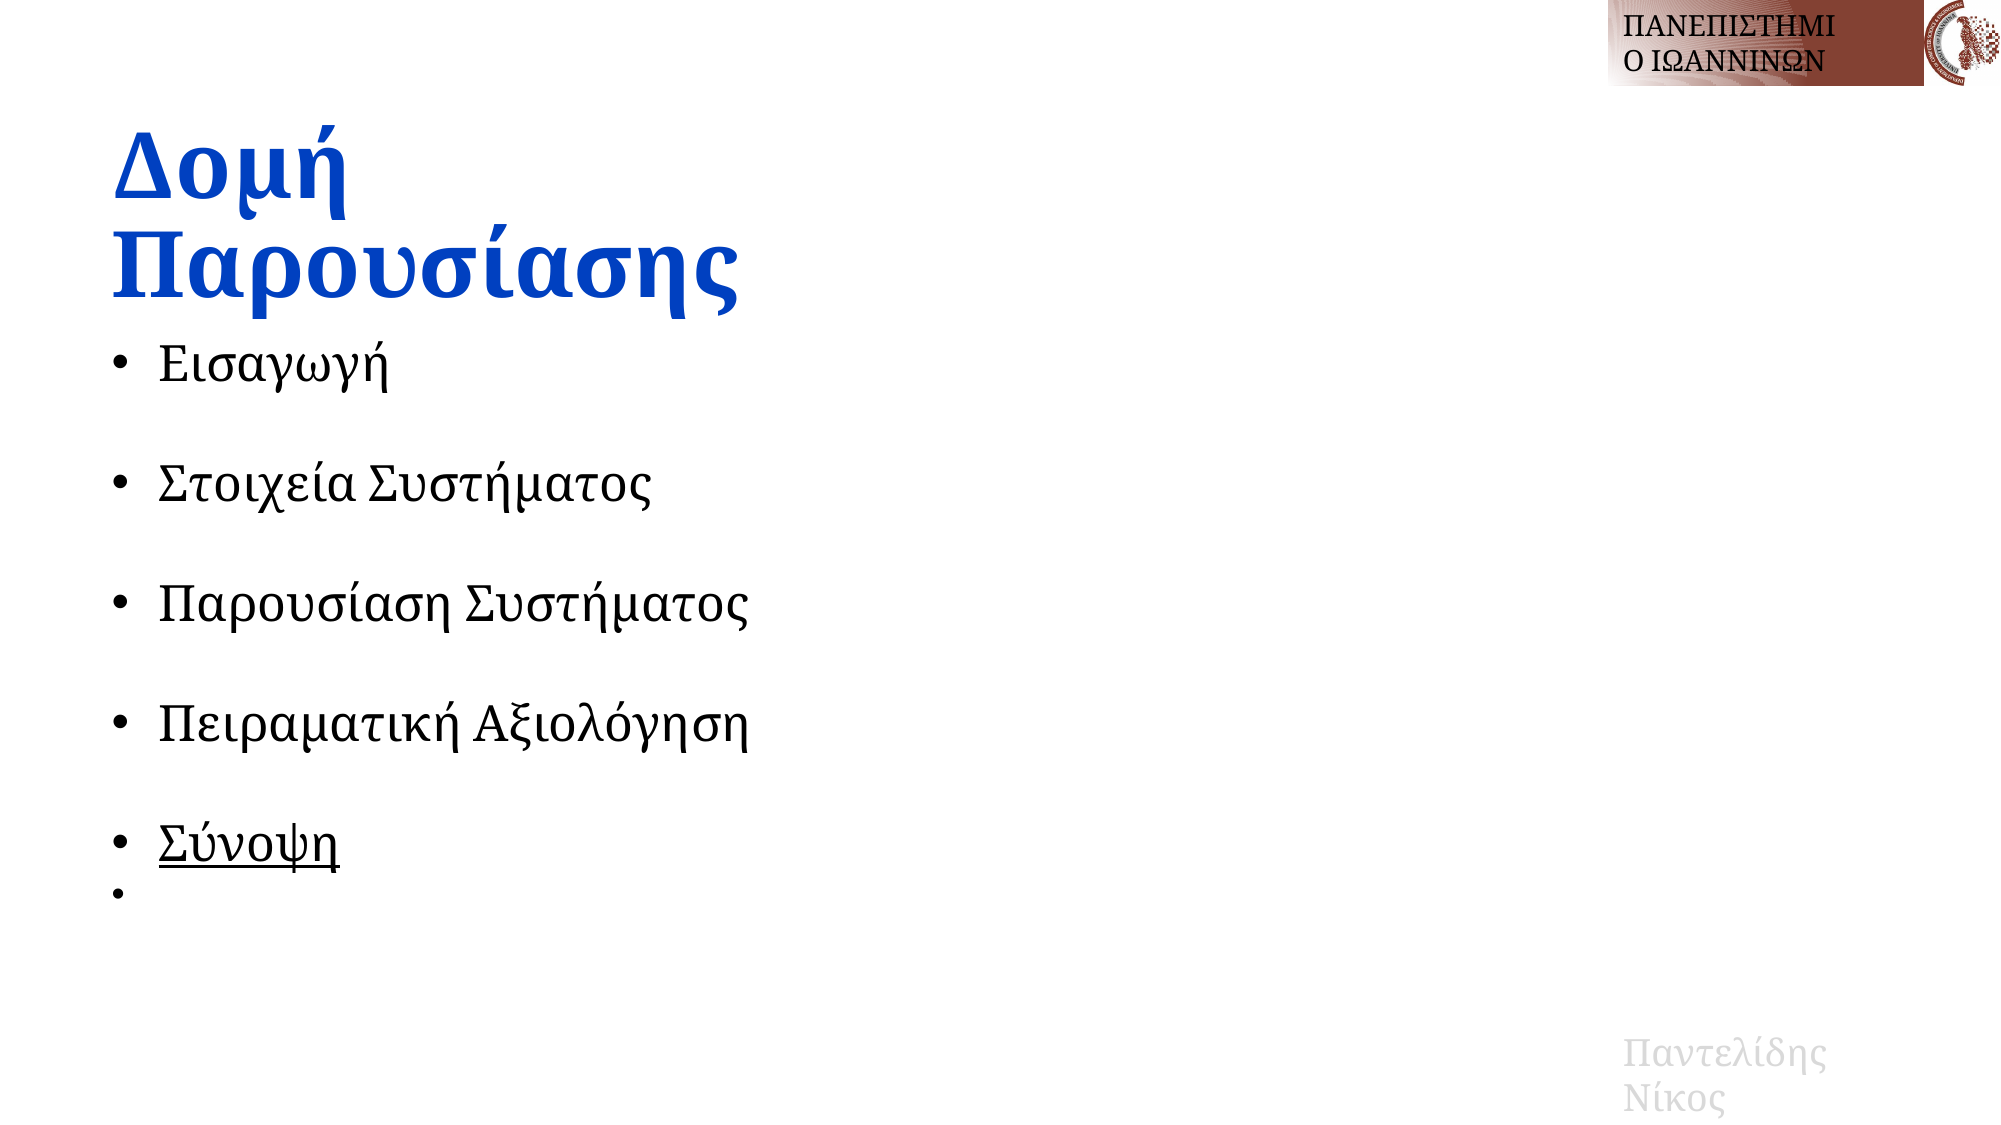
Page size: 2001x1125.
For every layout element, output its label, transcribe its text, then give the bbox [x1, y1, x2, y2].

title Δομή Παρουσίασης [96, 112, 1001, 265]
text_box Εισαγωγή Στοιχεία Συστήματος Παρουσίαση Συστήματος Πειραματική Αξιολόγηση Σύνοψη [96, 265, 1001, 931]
